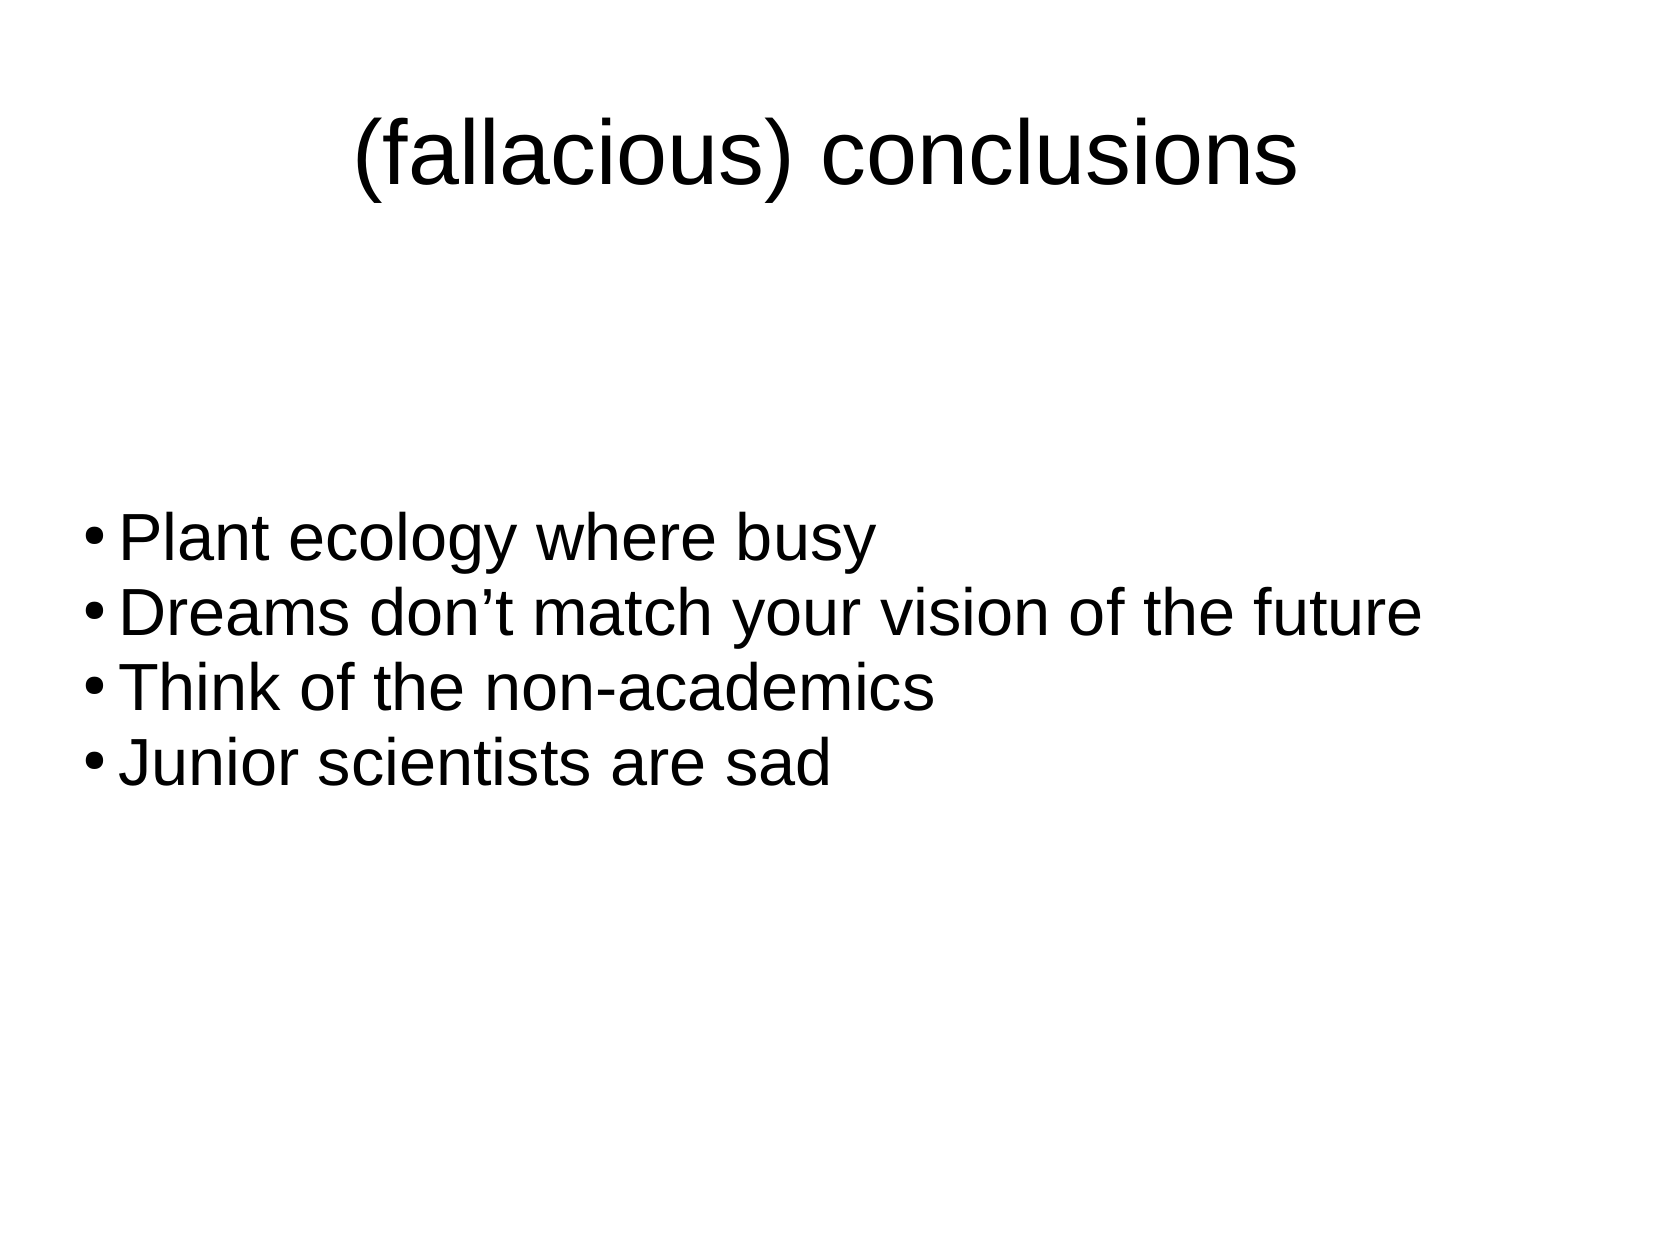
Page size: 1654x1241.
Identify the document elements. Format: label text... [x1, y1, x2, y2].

subtitle Plant ecology where busy Dreams don’t match your vision of the future Think of the non-academics Junior scientists are sad [82, 290, 1571, 1010]
title (fallacious) conclusions [82, 49, 1571, 257]
